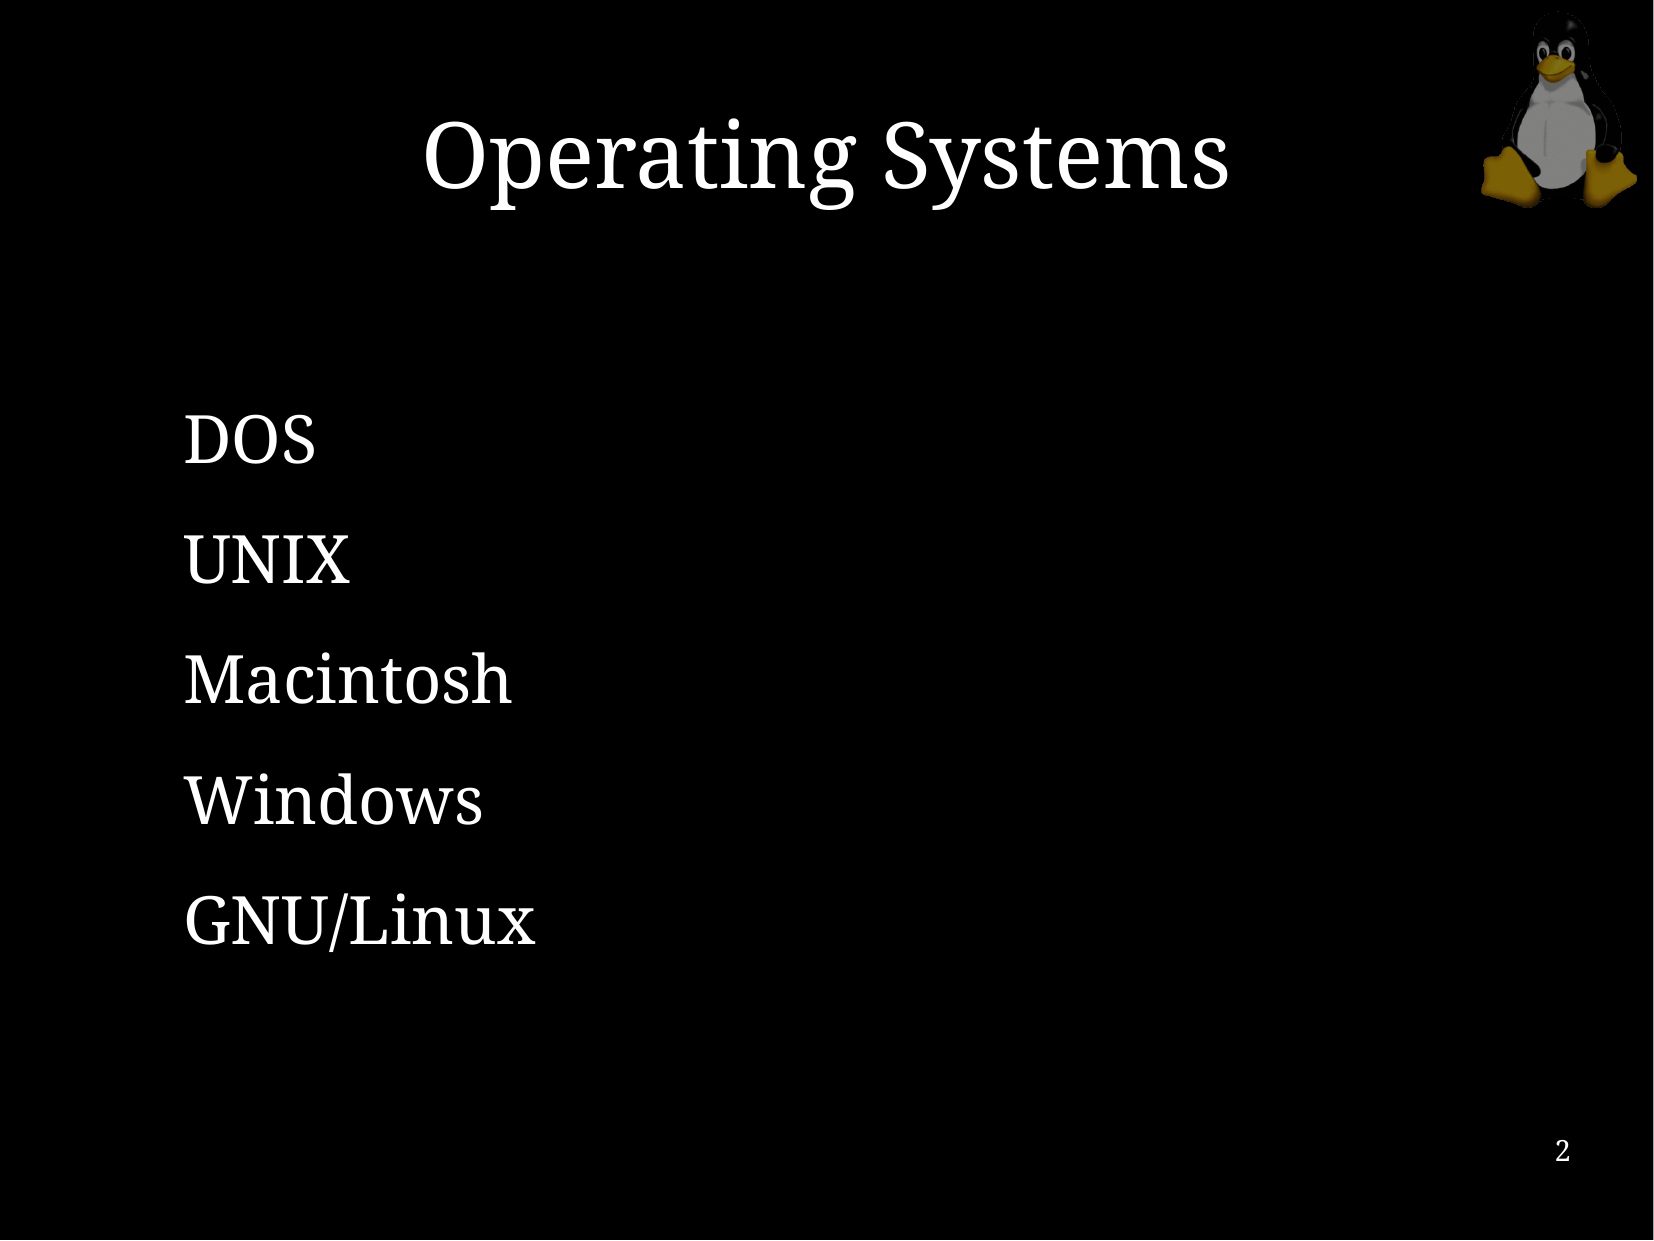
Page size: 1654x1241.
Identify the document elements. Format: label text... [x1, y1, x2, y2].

picture [1476, 6, 1642, 213]
title Operating Systems [82, 49, 1571, 257]
list DOS UNIX Macintosh Windows GNU/Linux [165, 392, 1654, 1211]
